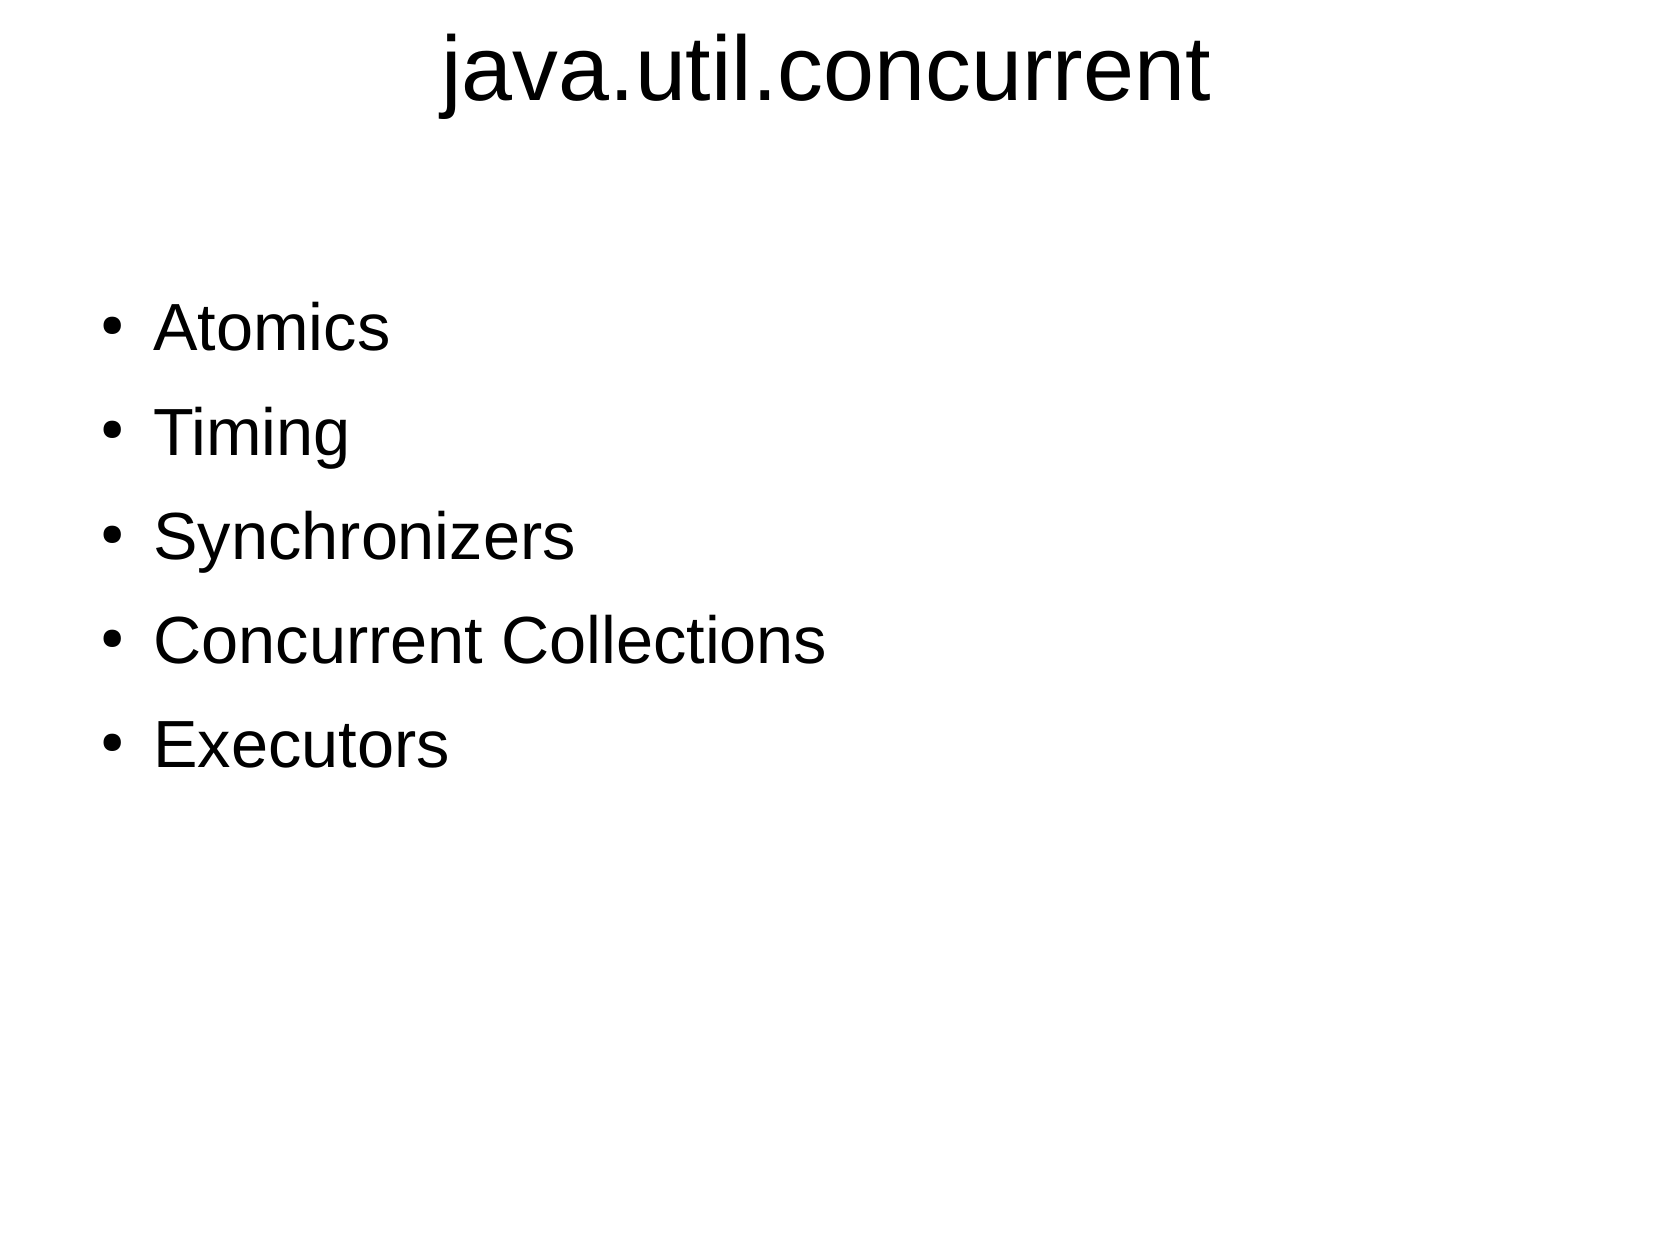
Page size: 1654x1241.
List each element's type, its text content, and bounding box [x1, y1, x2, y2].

title java.util.concurrent [82, 17, 1571, 121]
list Atomics Timing Synchronizers Concurrent Collections Executors [82, 290, 1571, 1109]
